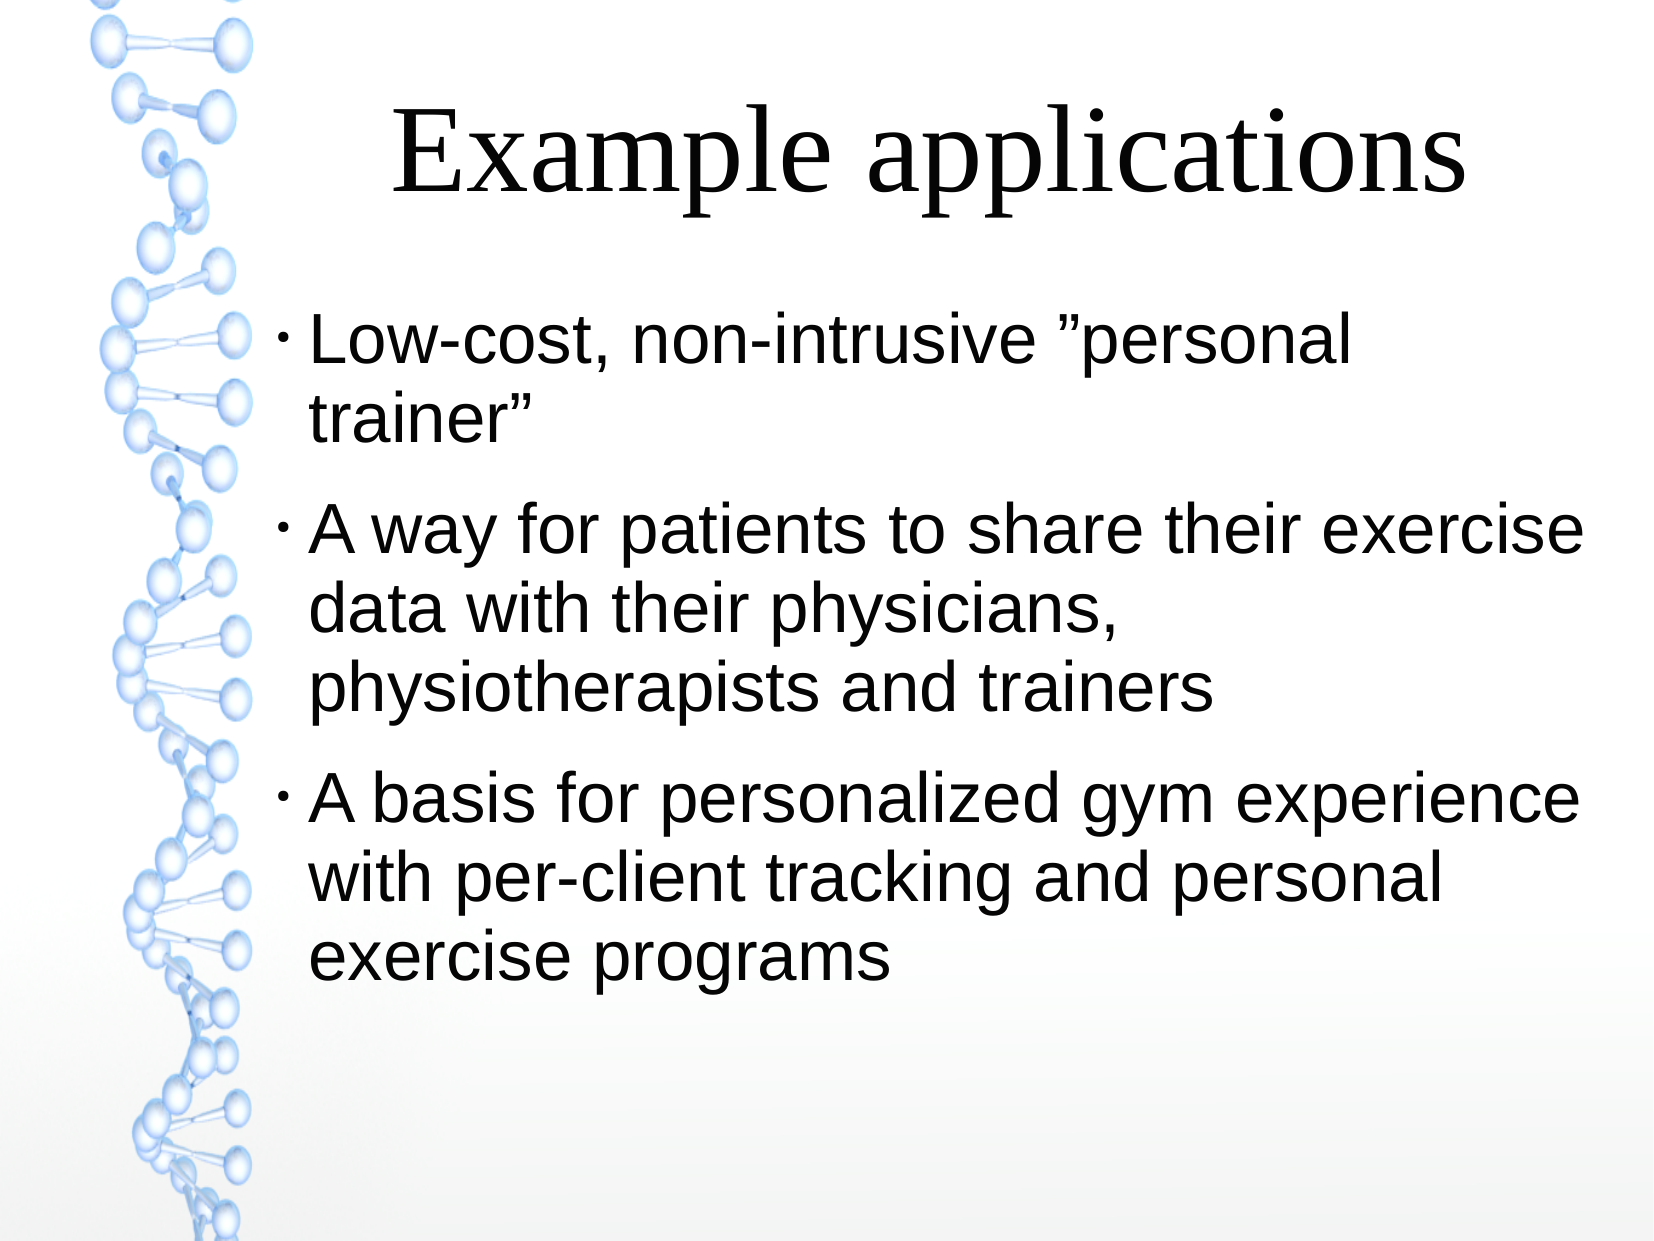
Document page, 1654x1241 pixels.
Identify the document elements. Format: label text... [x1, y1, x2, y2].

list Low-cost, non-intrusive ”personal trainer” A way for patients to share their exercise data with their physicians, physiotherapists and trainers A basis for personalized gym experience with per-client tracking and personal exercise programs [265, 299, 1595, 1019]
picture [0, 0, 1654, 1241]
title Example applications [265, 47, 1595, 252]
